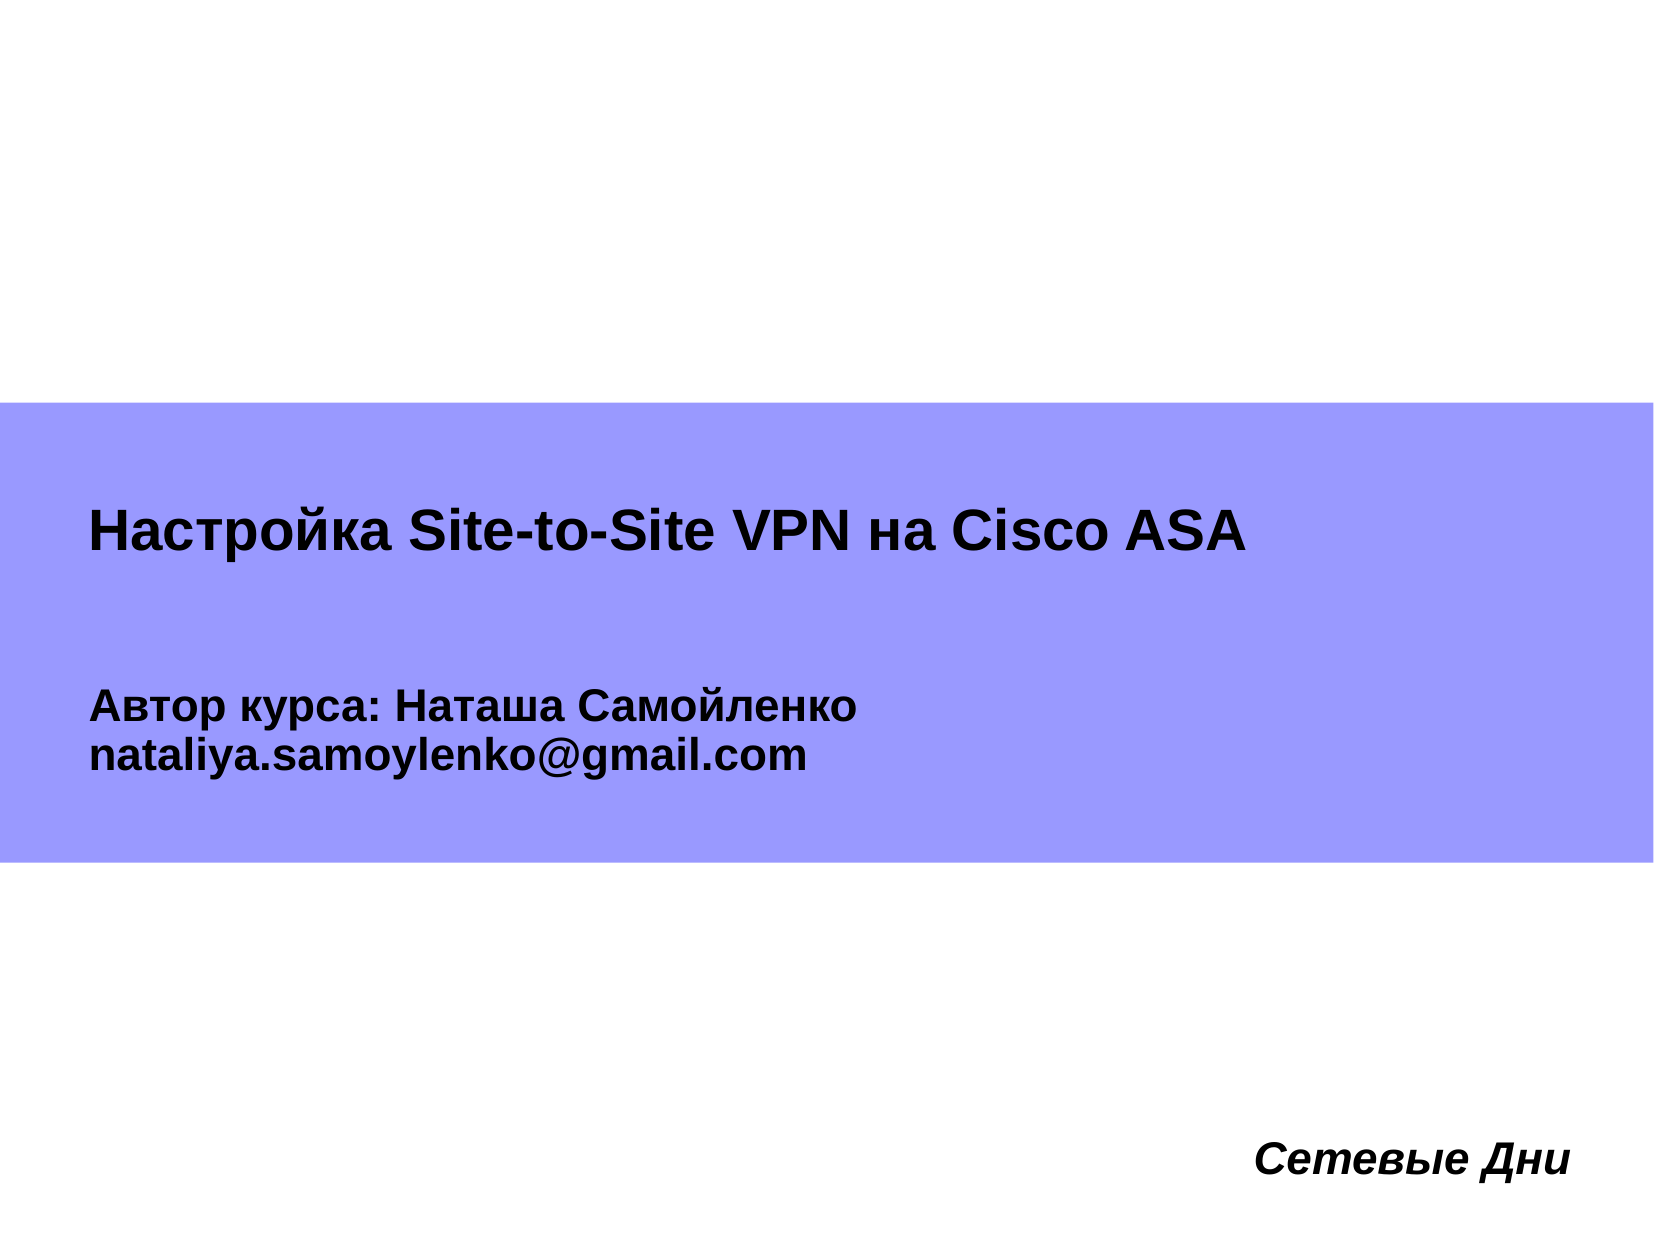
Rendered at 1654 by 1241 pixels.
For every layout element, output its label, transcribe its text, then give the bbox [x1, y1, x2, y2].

text_box Настройка Site-to-Site VPN на Cisco ASA [74, 493, 1537, 676]
text_box Сетевые Дни [1240, 1128, 1613, 1212]
text_box Автор курса: Наташа Самойленко nataliya.samoylenko@gmail.com [75, 674, 1163, 831]
